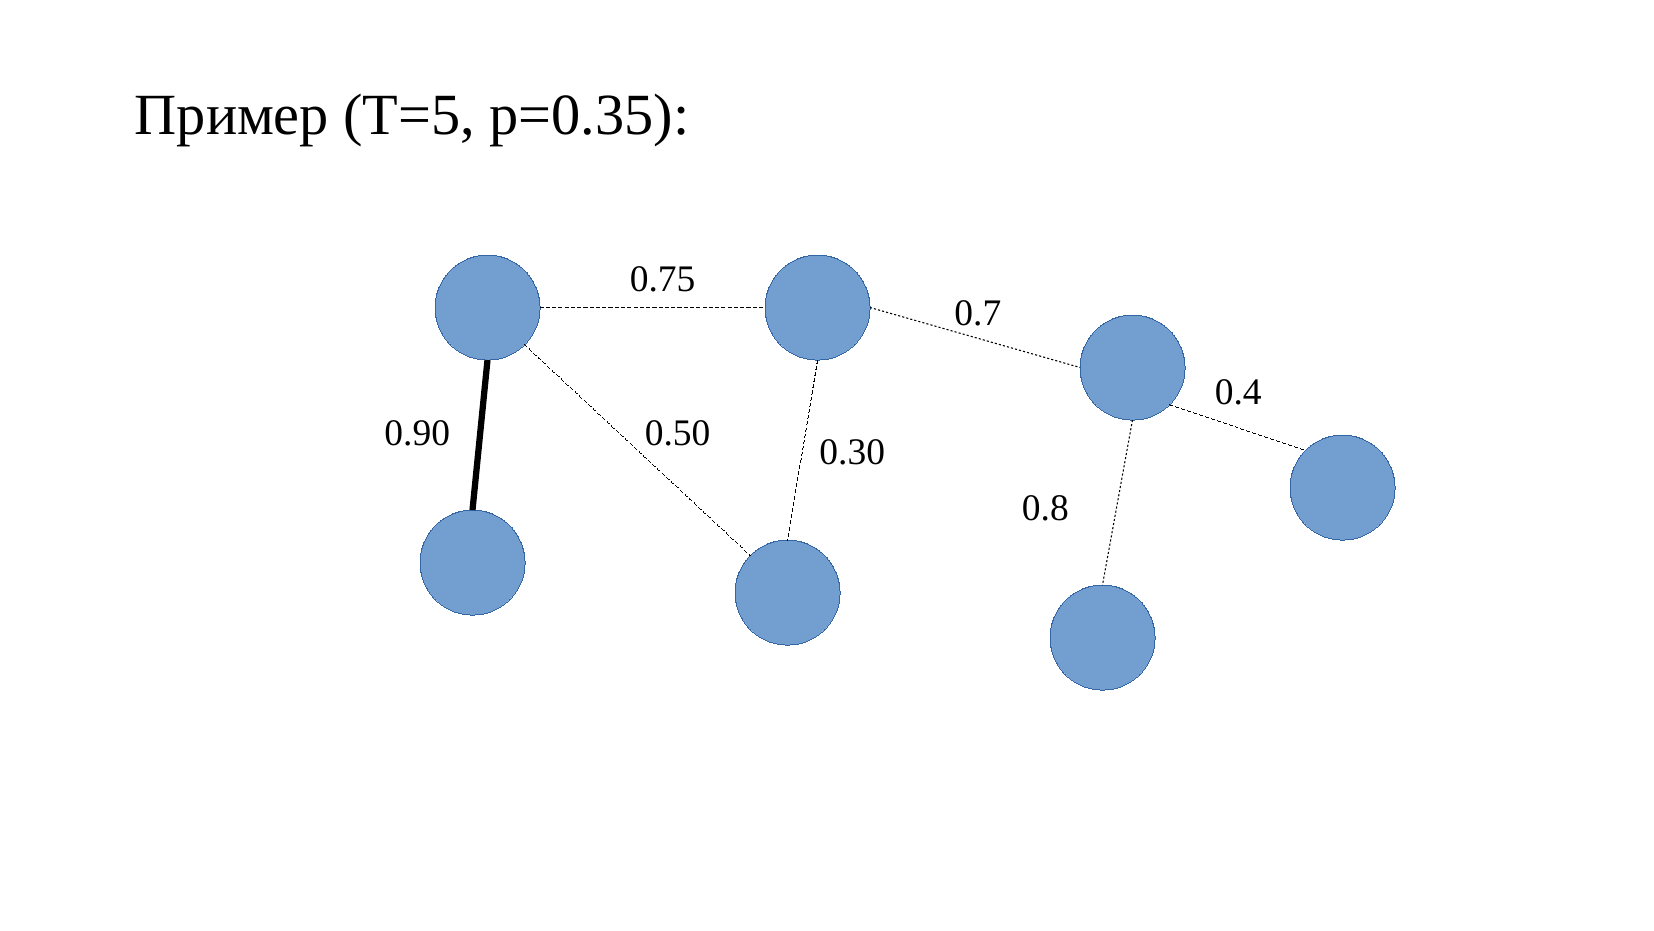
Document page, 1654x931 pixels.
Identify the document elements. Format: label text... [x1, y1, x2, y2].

text_box 0.50 [630, 405, 726, 462]
text_box [435, 255, 541, 360]
text_box 0.8 [1007, 480, 1084, 537]
text_box [420, 510, 526, 616]
text_box Пример (T=5, p=0.35): [120, 75, 705, 155]
text_box 0.90 [369, 405, 466, 462]
text_box 0.4 [1200, 363, 1277, 421]
text_box [765, 255, 871, 361]
text_box 0.30 [804, 423, 901, 481]
text_box 0.7 [939, 285, 1017, 342]
text_box [1080, 315, 1186, 421]
text_box 0.75 [615, 250, 711, 308]
text_box [735, 540, 841, 646]
text_box [1290, 435, 1396, 541]
text_box [1050, 585, 1156, 691]
